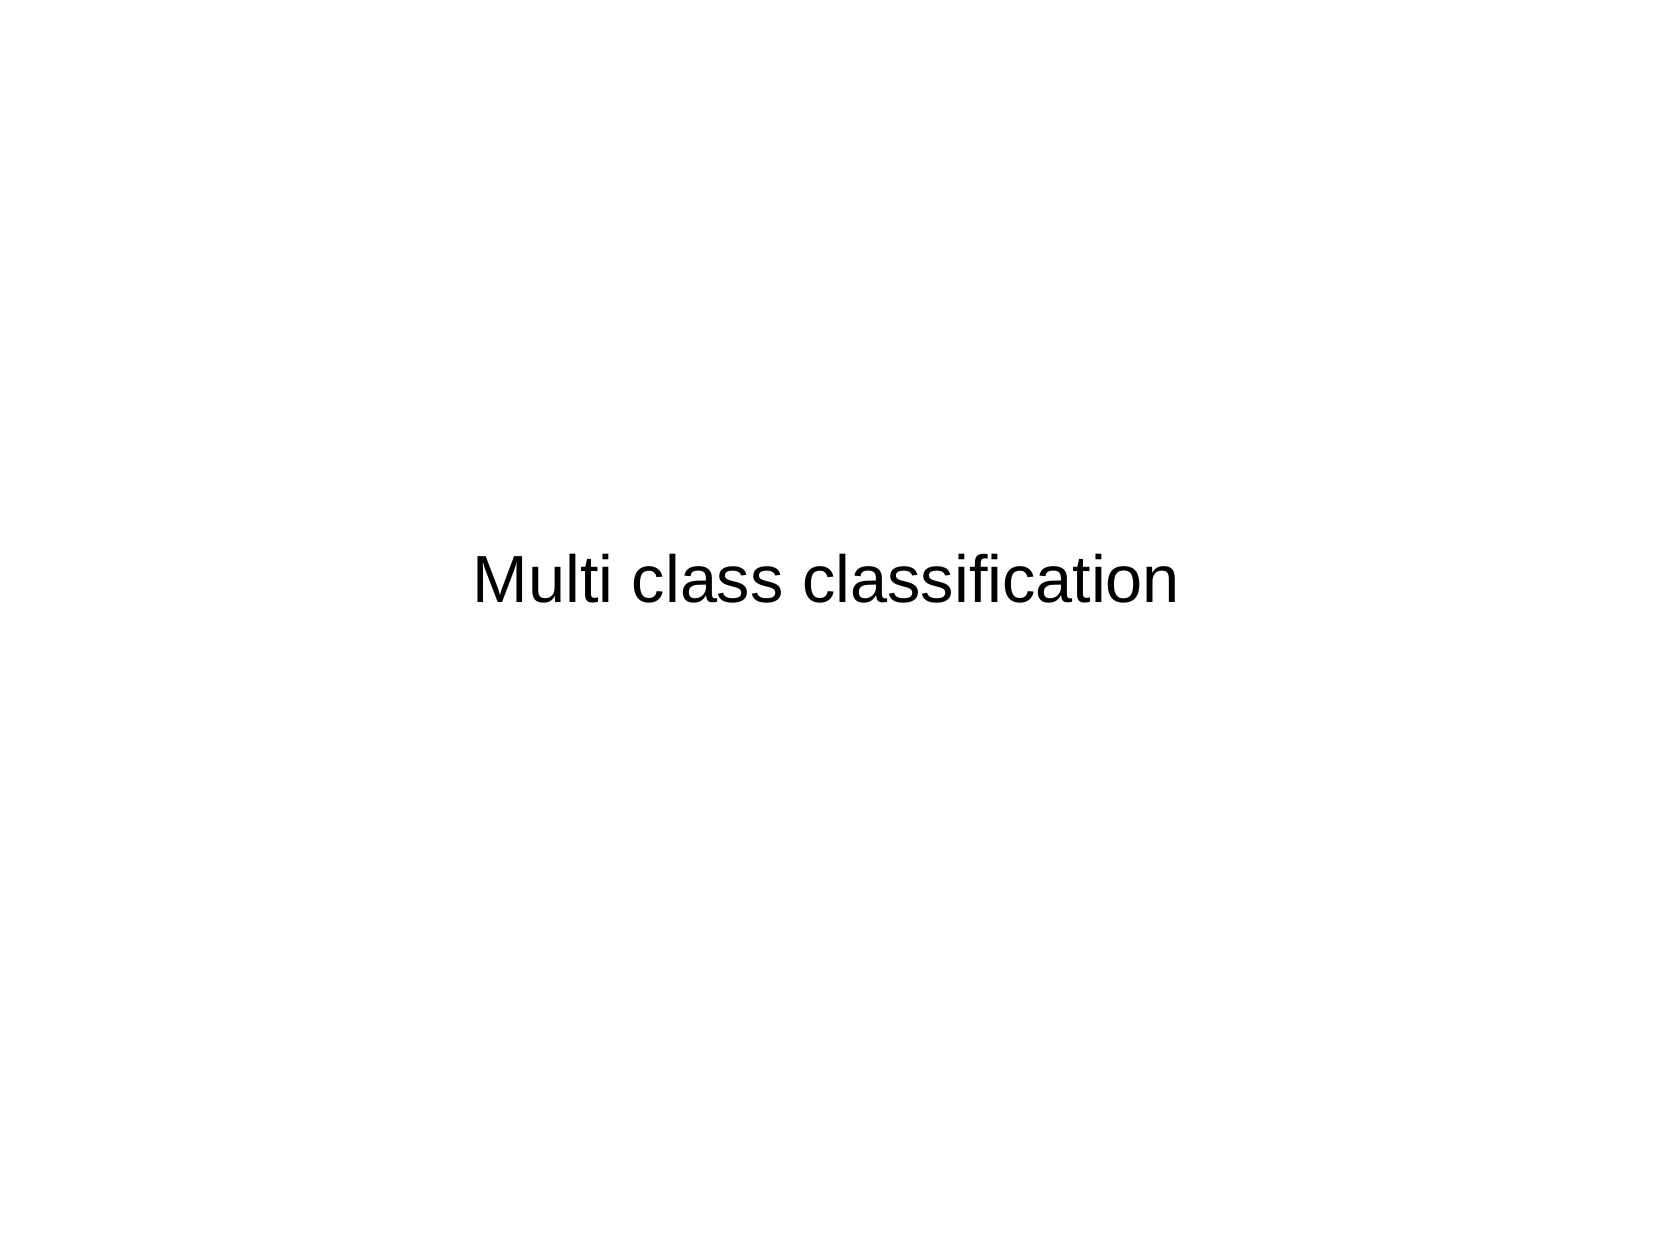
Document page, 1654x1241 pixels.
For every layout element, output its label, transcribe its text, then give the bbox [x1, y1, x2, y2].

subtitle Multi class classification [82, 56, 1571, 1102]
